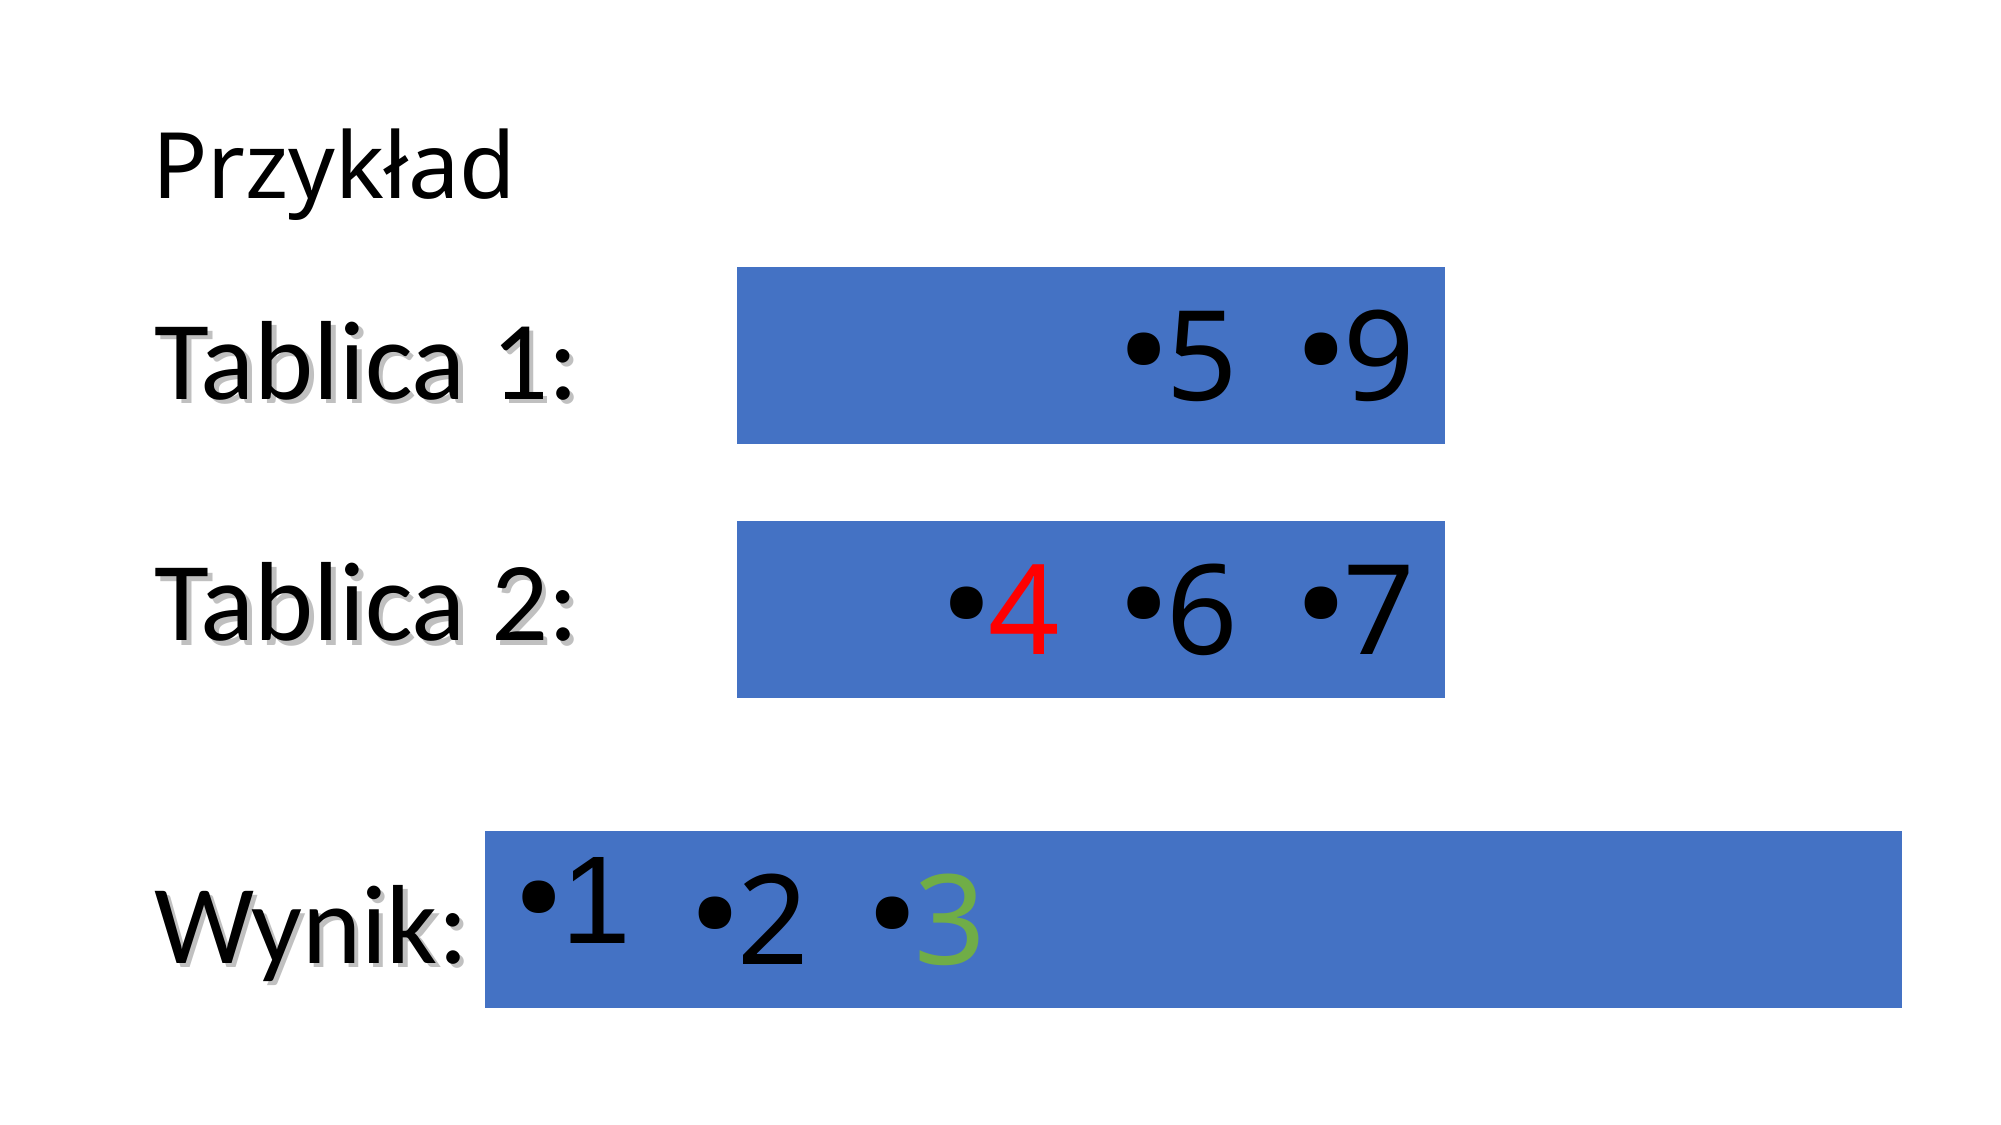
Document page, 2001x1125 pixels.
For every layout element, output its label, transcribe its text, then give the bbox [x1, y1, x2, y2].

table_header 3 [839, 831, 1017, 1008]
table_header [1371, 831, 1548, 1008]
table_header [737, 267, 914, 444]
table_header [1725, 831, 1902, 1008]
table_header [914, 267, 1091, 444]
table_header 5 [1091, 267, 1268, 444]
table_header 7 [1268, 521, 1445, 698]
table_header [1017, 831, 1194, 1008]
table_header [1194, 831, 1371, 1008]
table_header 4 [914, 521, 1091, 698]
table_header 1 [485, 831, 662, 1008]
table_header 2 [662, 831, 839, 1008]
table_header 6 [1091, 521, 1268, 698]
text_box Wynik: [139, 843, 483, 993]
text_box Tablica 2: [140, 521, 594, 671]
table_header [737, 521, 914, 698]
table_header 9 [1268, 267, 1445, 444]
text_box Tablica 1: [140, 279, 594, 430]
title Przykład [137, 59, 1863, 278]
table_header [1548, 831, 1725, 1008]
